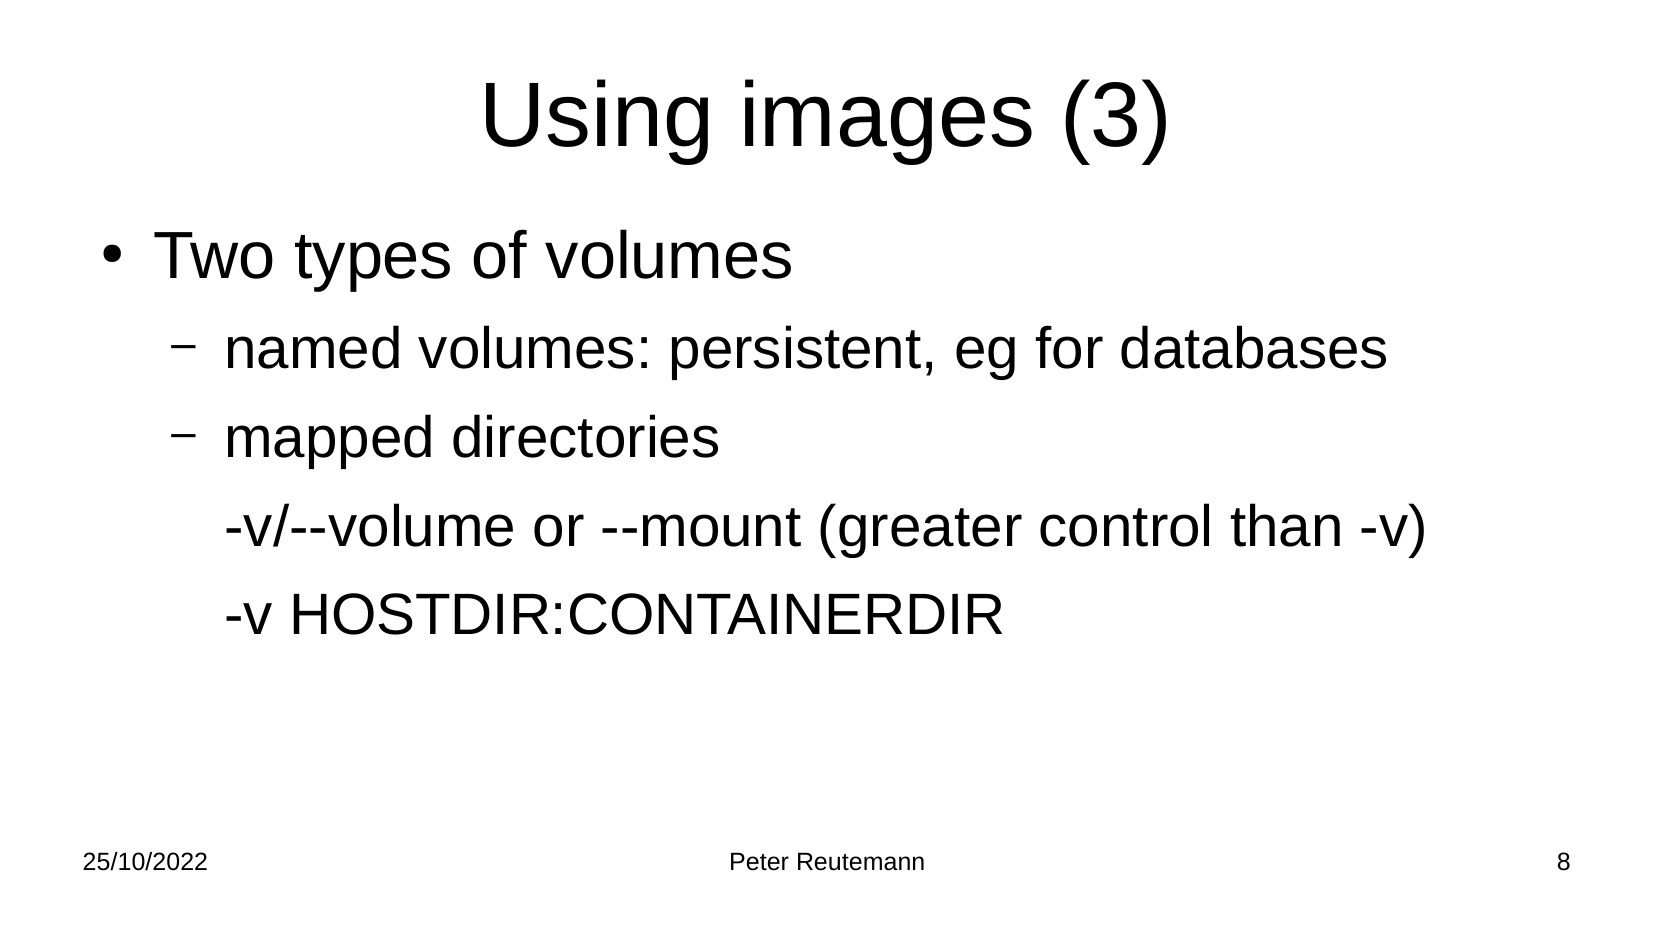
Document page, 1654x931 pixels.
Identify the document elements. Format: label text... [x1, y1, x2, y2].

list Two types of volumes named volumes: persistent, eg for databases mapped directories -v/--volume or --mount (greater control than -v) -v HOSTDIR:CONTAINERDIR [82, 217, 1571, 758]
title Using images (3) [82, 37, 1571, 193]
